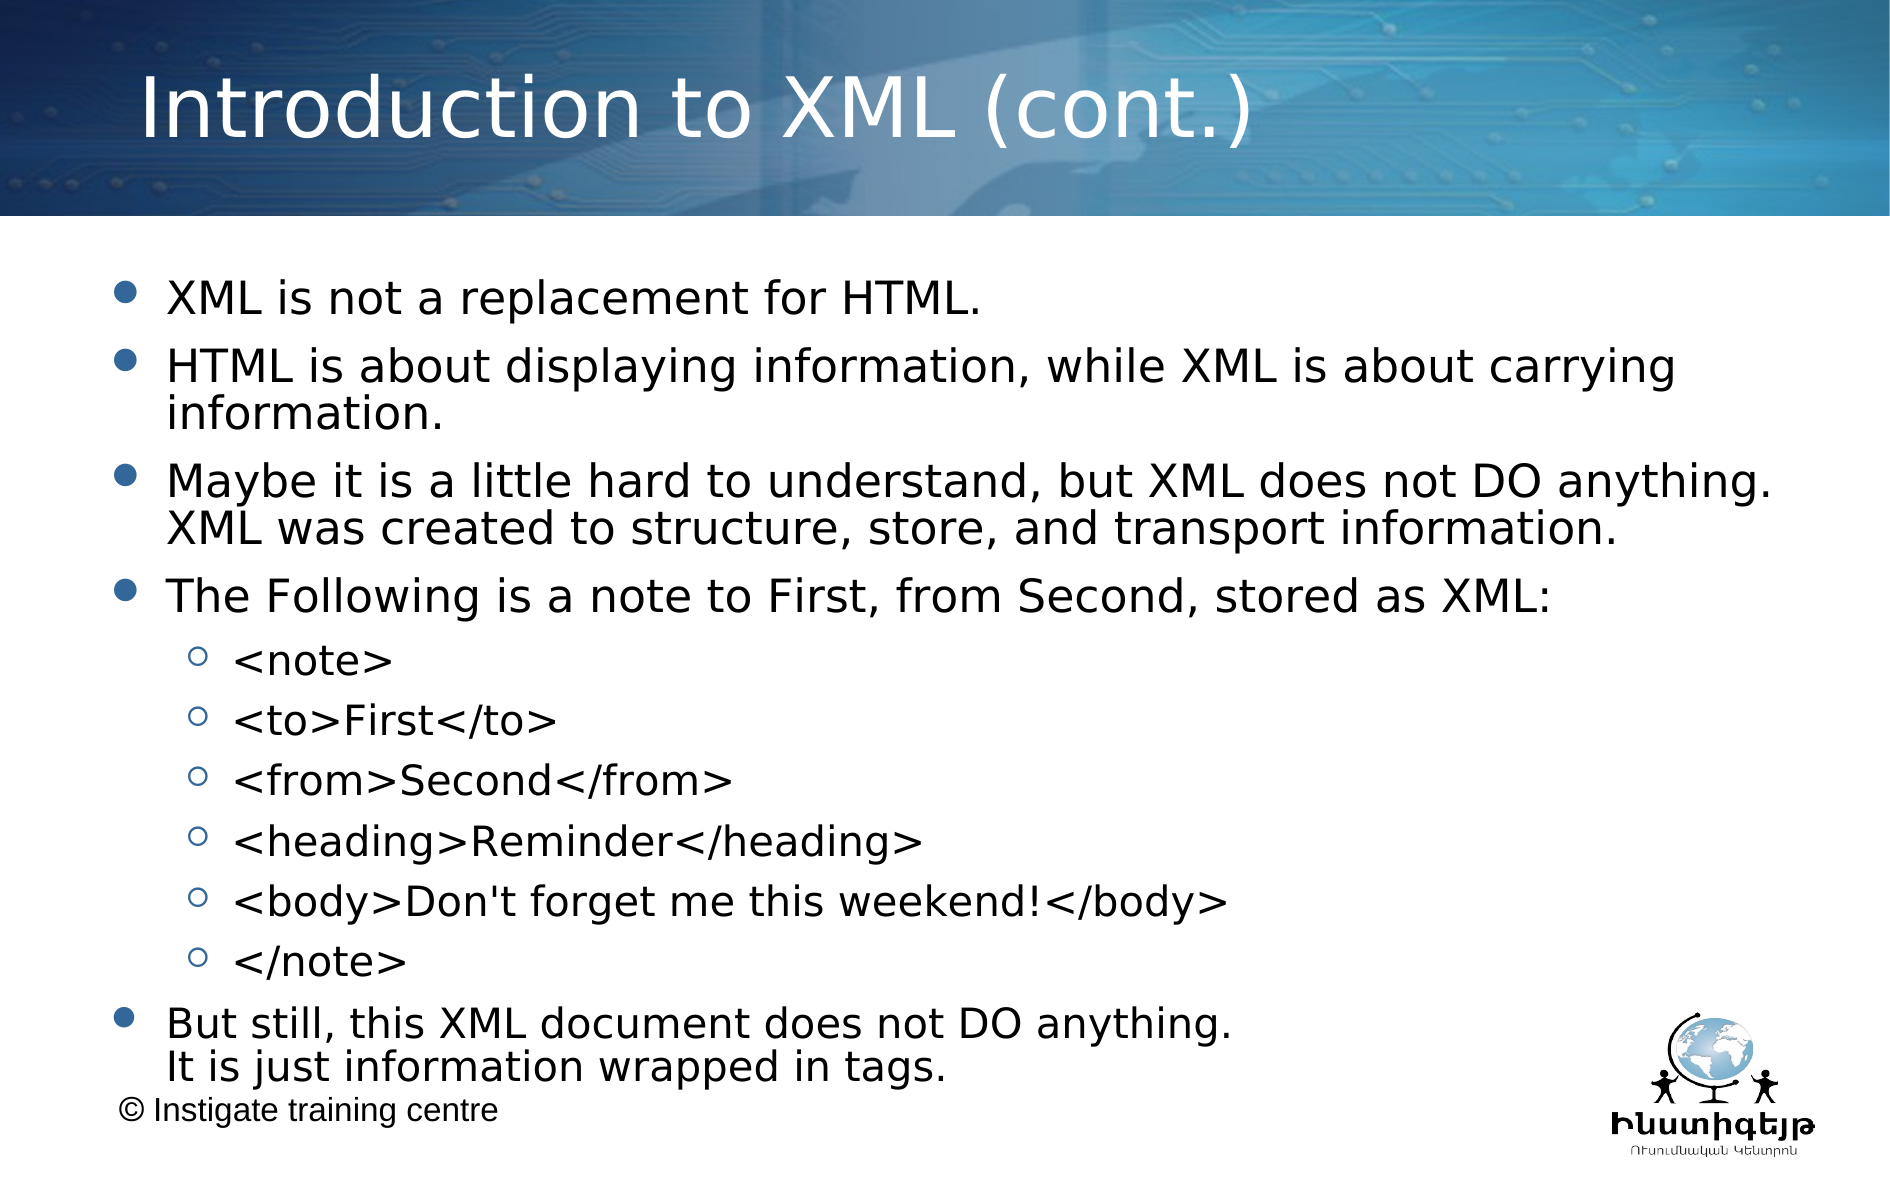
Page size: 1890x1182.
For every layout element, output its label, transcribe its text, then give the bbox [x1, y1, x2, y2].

picture [1612, 1012, 1815, 1157]
list XML is not a replacement for HTML. HTML is about displaying information, while XML is about carrying information. Maybe it is a little hard to understand, but XML does not DO anything. XML was created to structure, store, and transport information. The Following is a note to First, from Second, stored as XML: <note> <to>First</to> <from>Second</from> <heading>Reminder</heading> <body>Don't forget me this weekend!</body> </note> But still, this XML document does not DO anything. It is just information wrapped in tags. [110, 276, 1801, 303]
picture [0, 0, 1890, 216]
text_box Introduction to XML (cont.) [138, 82, 1801, 86]
